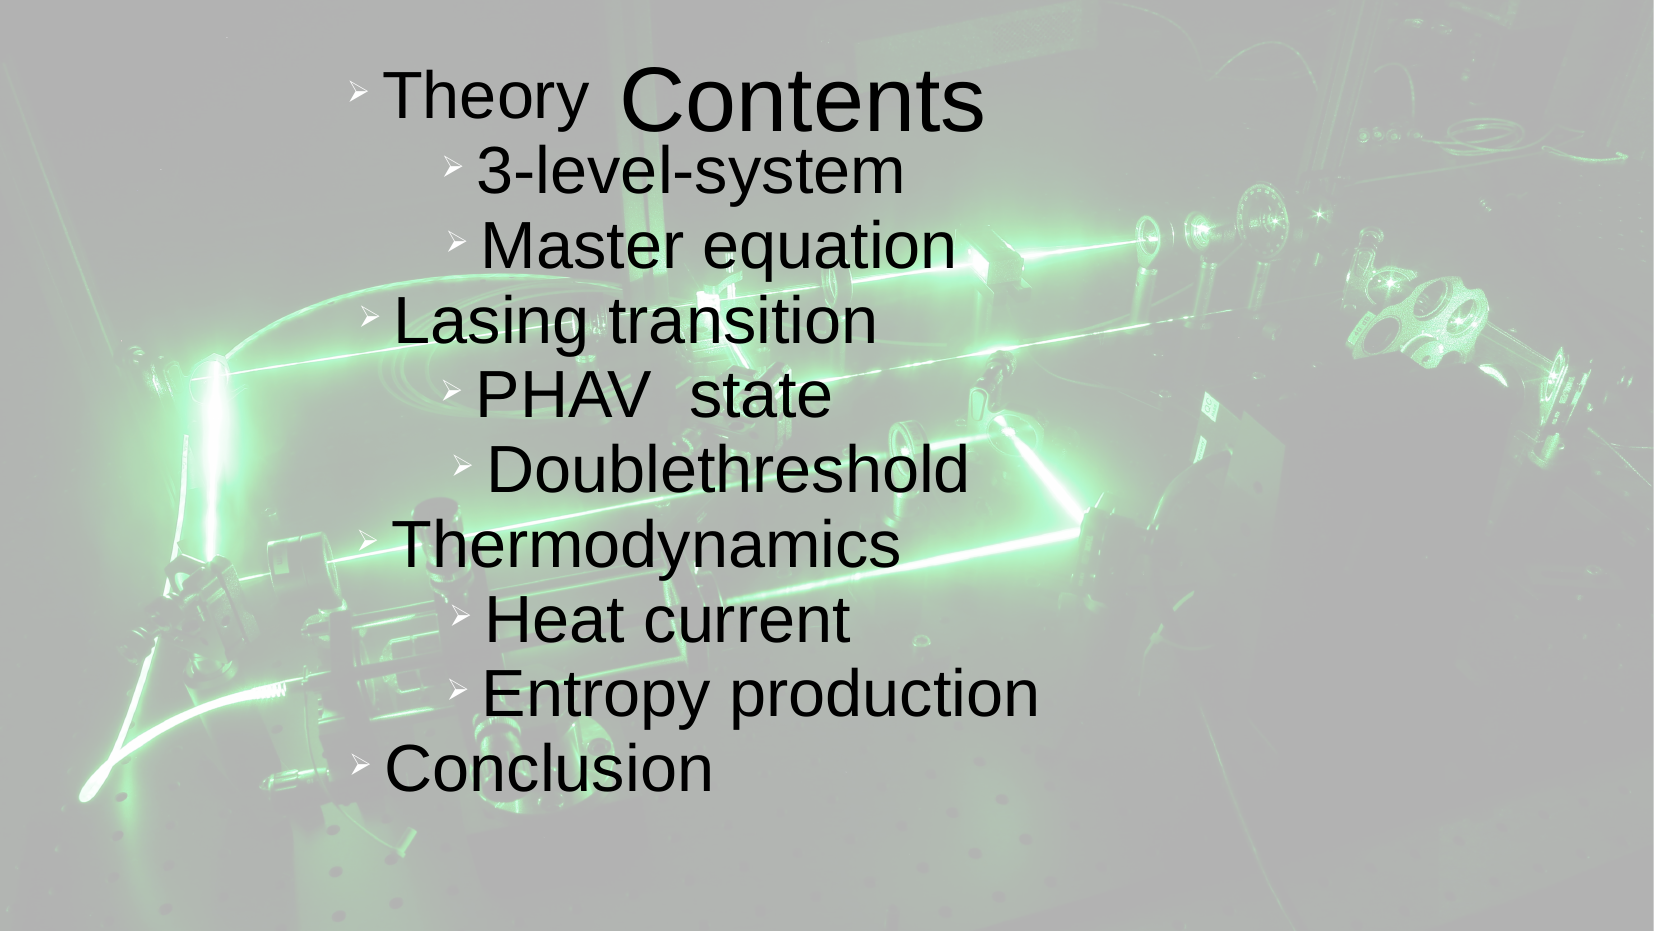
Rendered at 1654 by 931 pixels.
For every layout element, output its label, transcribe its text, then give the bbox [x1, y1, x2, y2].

title Contents [59, 21, 1548, 178]
subtitle Theory 3-level-system Master equation Lasing transition PHAV state Doublethreshold Thermodynamics Heat current Entropy production Conclusion [29, 39, 1518, 931]
